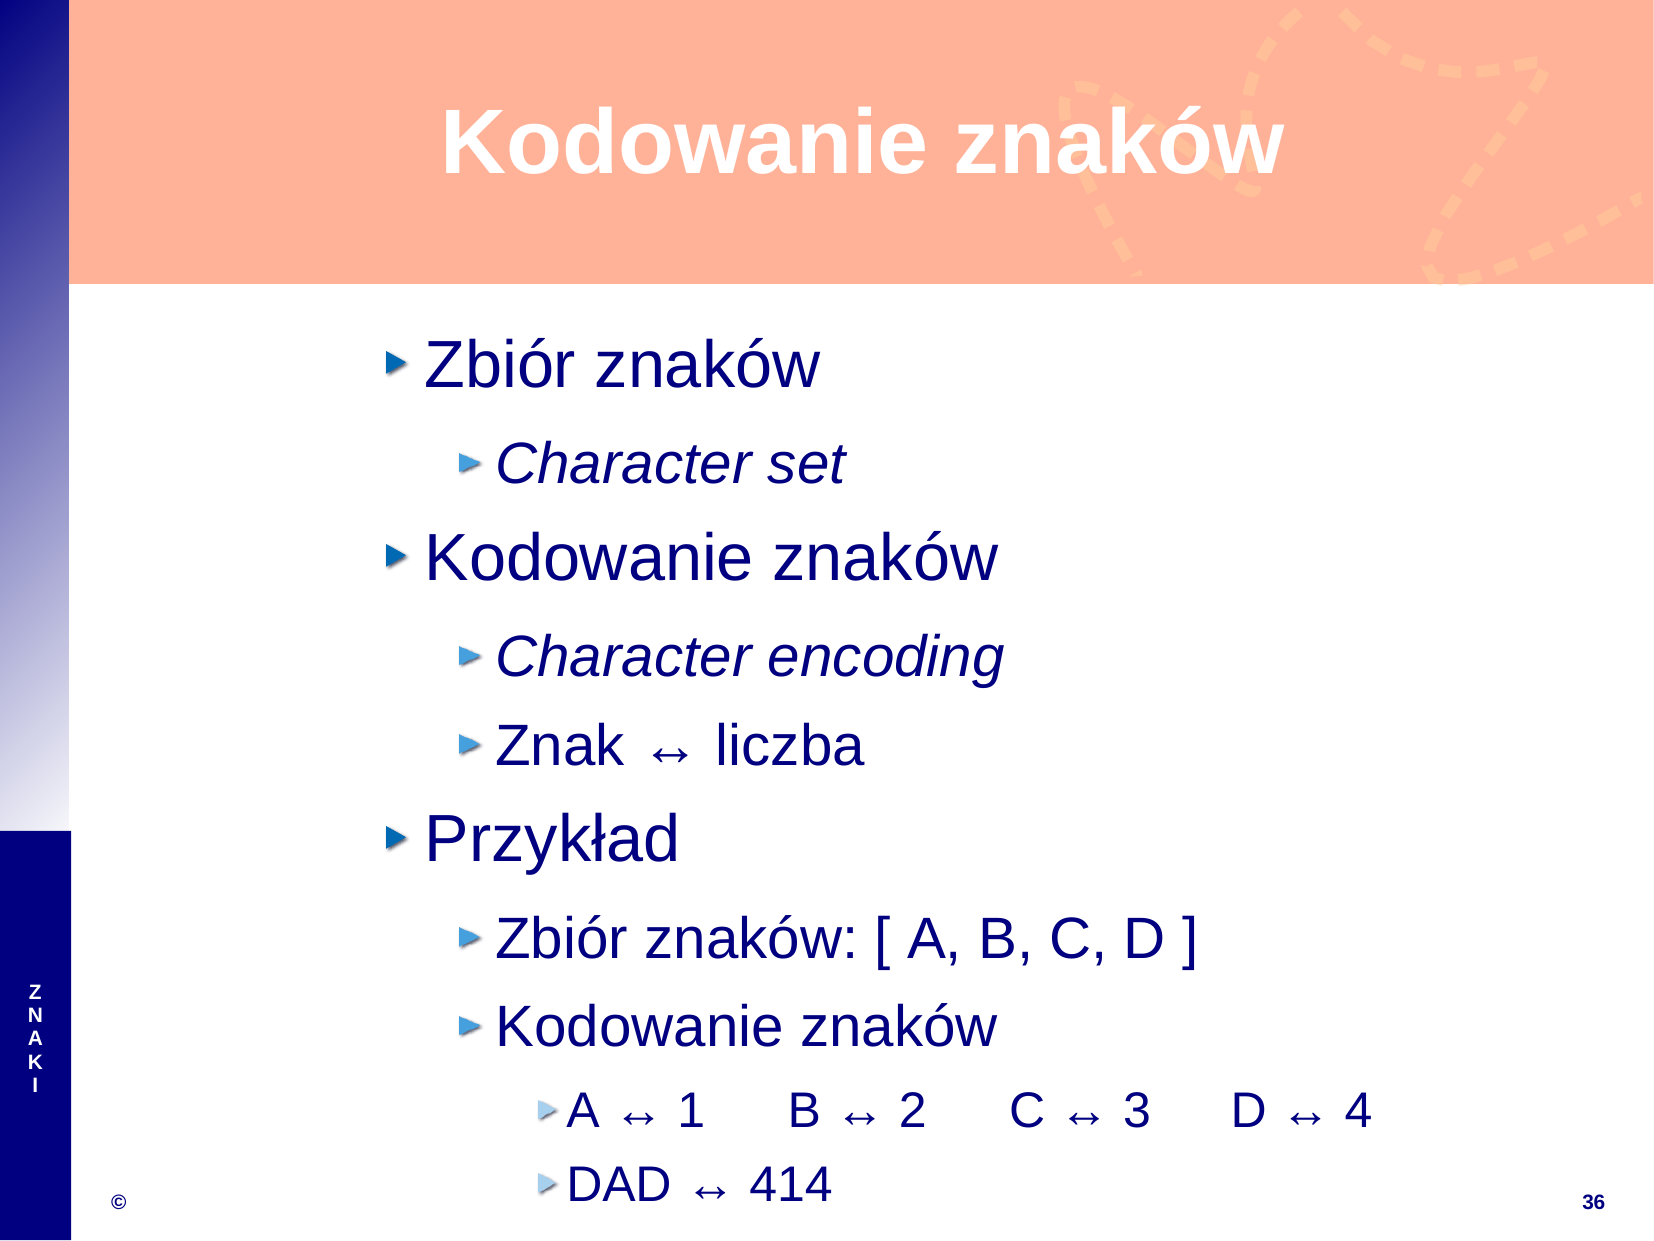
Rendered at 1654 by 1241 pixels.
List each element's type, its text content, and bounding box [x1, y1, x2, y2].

title Kodowanie znaków [109, 37, 1617, 246]
text_box Z N A K I [0, 830, 71, 1241]
list Zbiór znaków Character set Kodowanie znaków Character encoding Znak ↔ liczba Przykład Zbiór znaków: [ A, B, C, D ] Kodowanie znaków A ↔ 1 B ↔ 2 C ↔ 3 D ↔ 4 DAD ↔ 414 [353, 327, 1373, 1211]
